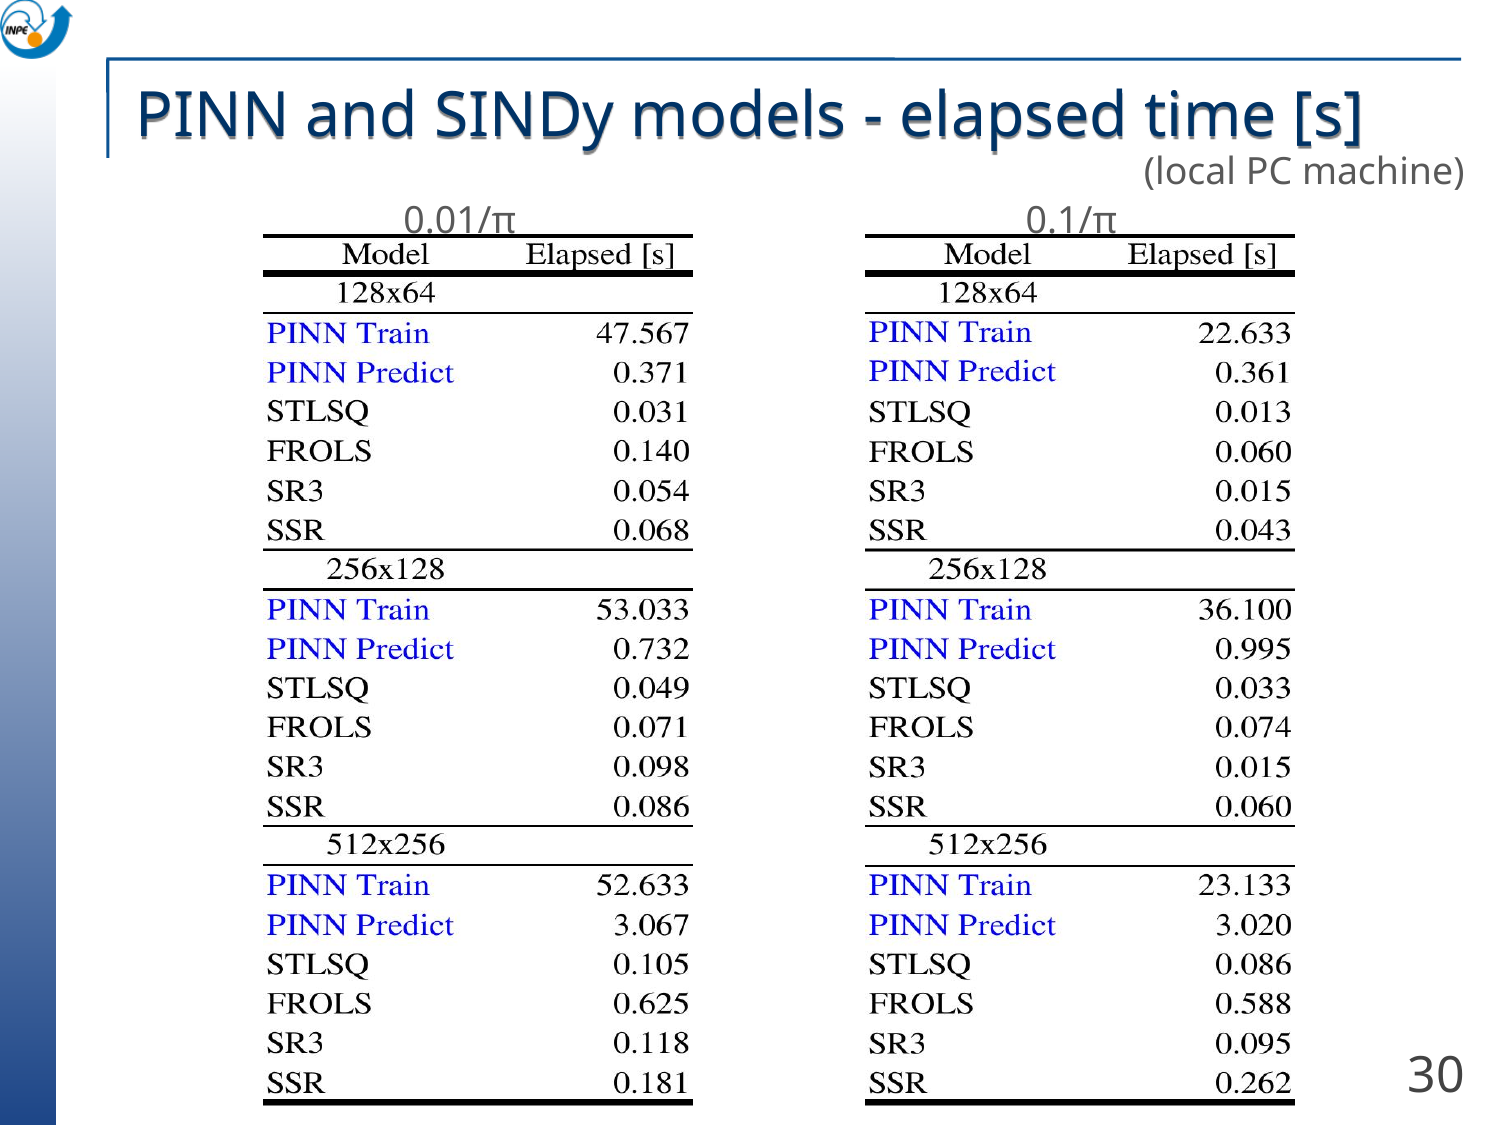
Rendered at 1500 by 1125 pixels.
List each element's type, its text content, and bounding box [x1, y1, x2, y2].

picture [865, 234, 1295, 1108]
title PINN and SINDy models - elapsed time [s] [106, 59, 1465, 181]
slide_number 1 [1389, 1033, 1480, 1120]
text_box 0.1/π [1030, 209, 1041, 231]
picture [263, 234, 693, 1108]
text_box (local PC machine) [895, 131, 1480, 207]
text_box 0.1/π [1010, 207, 1210, 257]
picture [0, 0, 73, 59]
text_box 0.01/π [388, 180, 588, 257]
